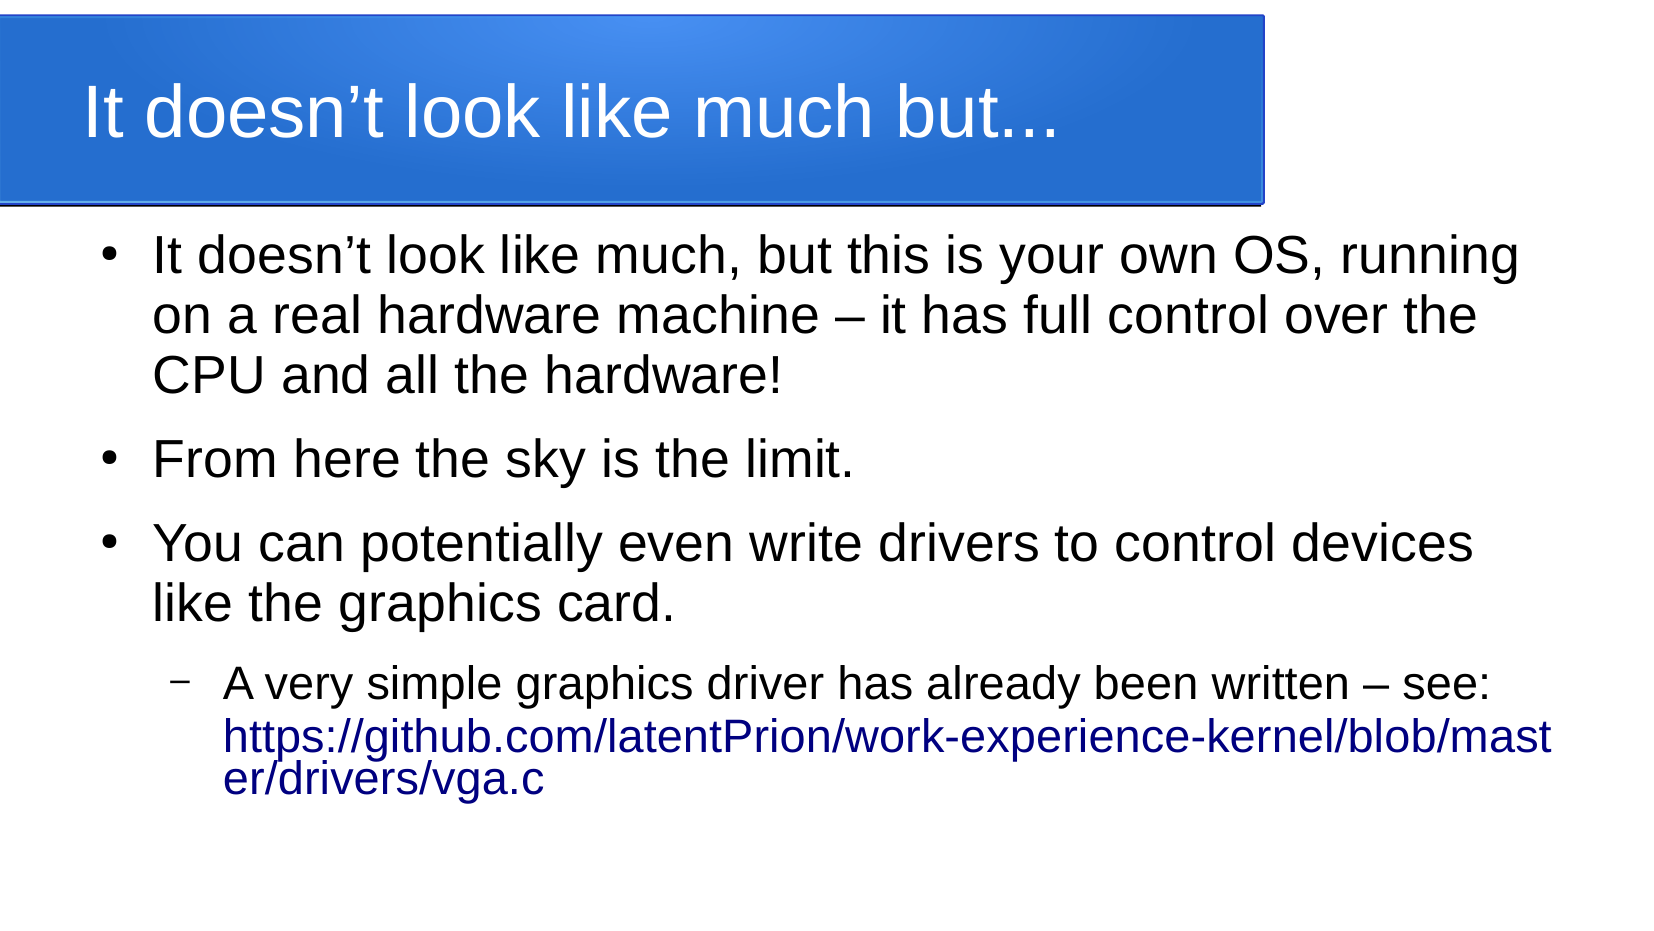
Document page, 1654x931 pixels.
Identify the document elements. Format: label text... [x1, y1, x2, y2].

title It doesn’t look like much but... [82, 35, 1235, 189]
list It doesn’t look like much, but this is your own OS, running on a real hardware machine – it has full control over the CPU and all the hardware! From here the sky is the limit. You can potentially even write drivers to control devices like the graphics card. A very simple graphics driver has already been written – see: https://github.com/latentPrion/work-experience-kernel/blob/master/drivers/vga.c [82, 224, 1571, 764]
